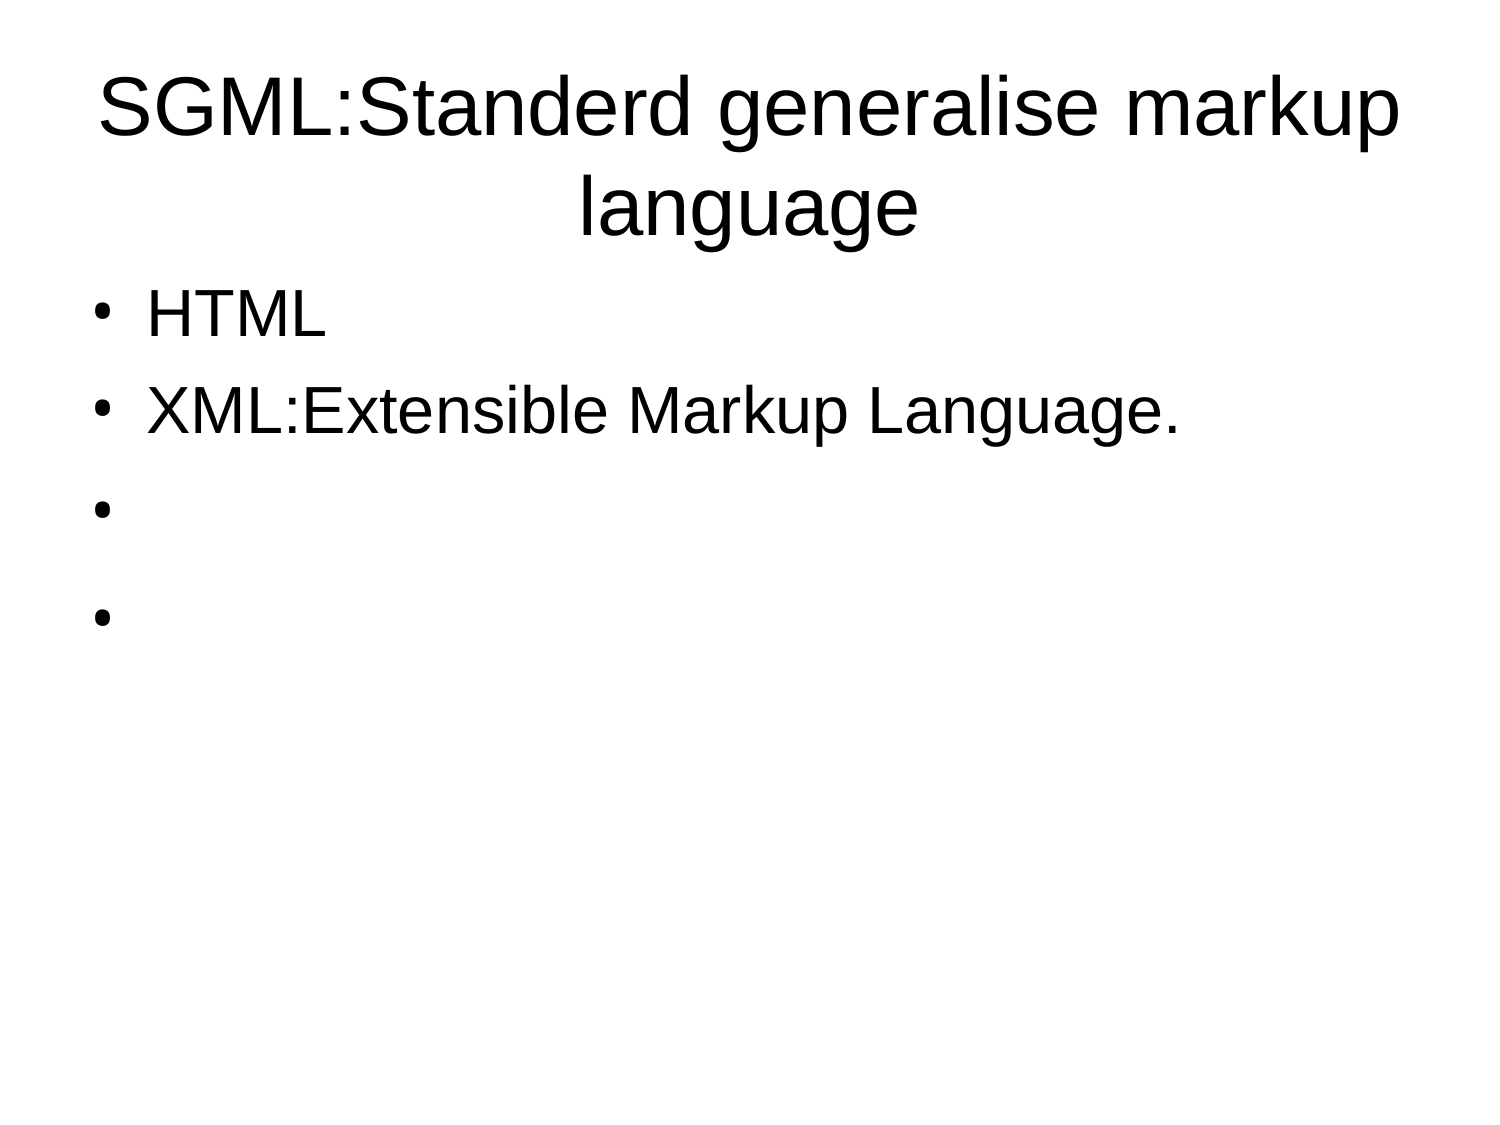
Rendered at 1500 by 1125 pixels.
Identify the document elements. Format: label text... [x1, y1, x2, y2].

list HTML XML:Extensible Markup Language. [75, 262, 1426, 1005]
title SGML:Standerd generalise markup language [75, 45, 1426, 233]
